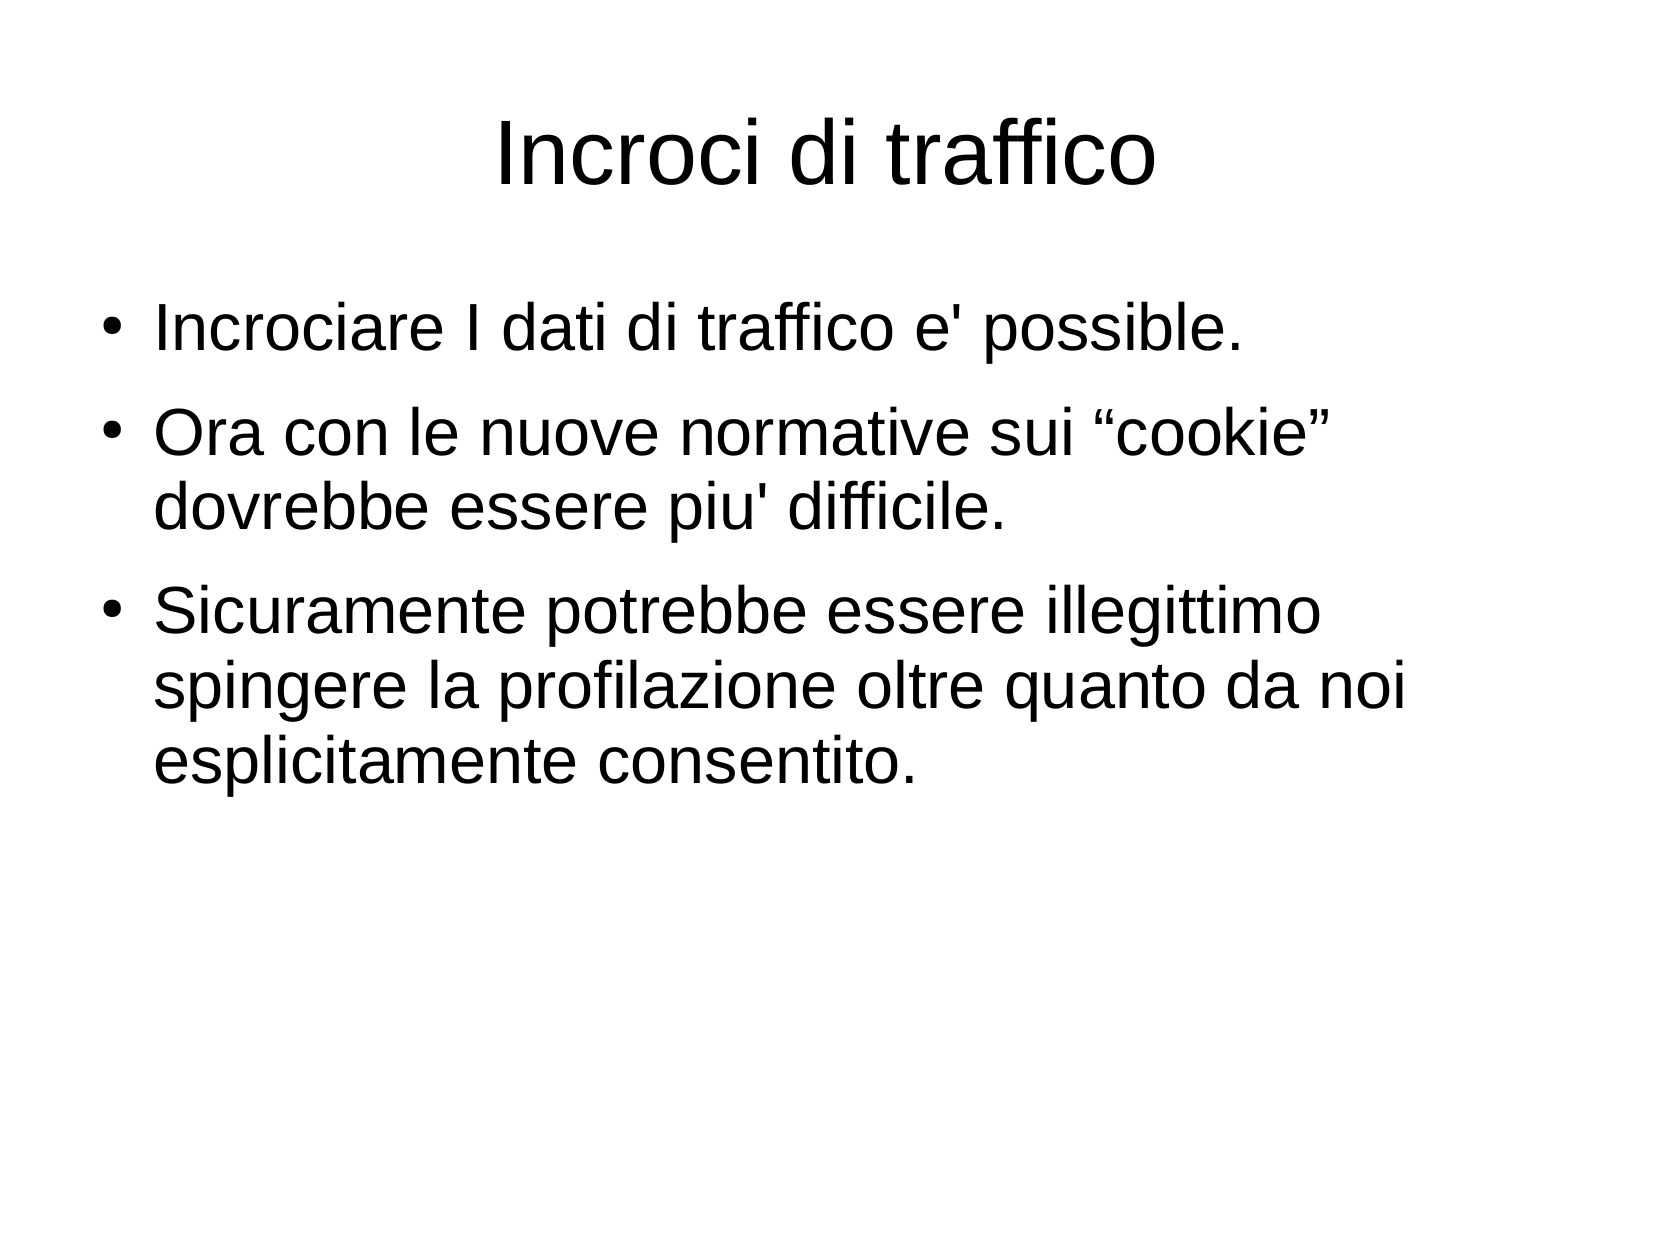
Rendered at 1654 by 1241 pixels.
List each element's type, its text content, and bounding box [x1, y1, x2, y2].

list Incrociare I dati di traffico e' possible. Ora con le nuove normative sui “cookie” dovrebbe essere piu' difficile. Sicuramente potrebbe essere illegittimo spingere la profilazione oltre quanto da noi esplicitamente consentito. [82, 290, 1571, 1010]
title Incroci di traffico [82, 49, 1571, 257]
